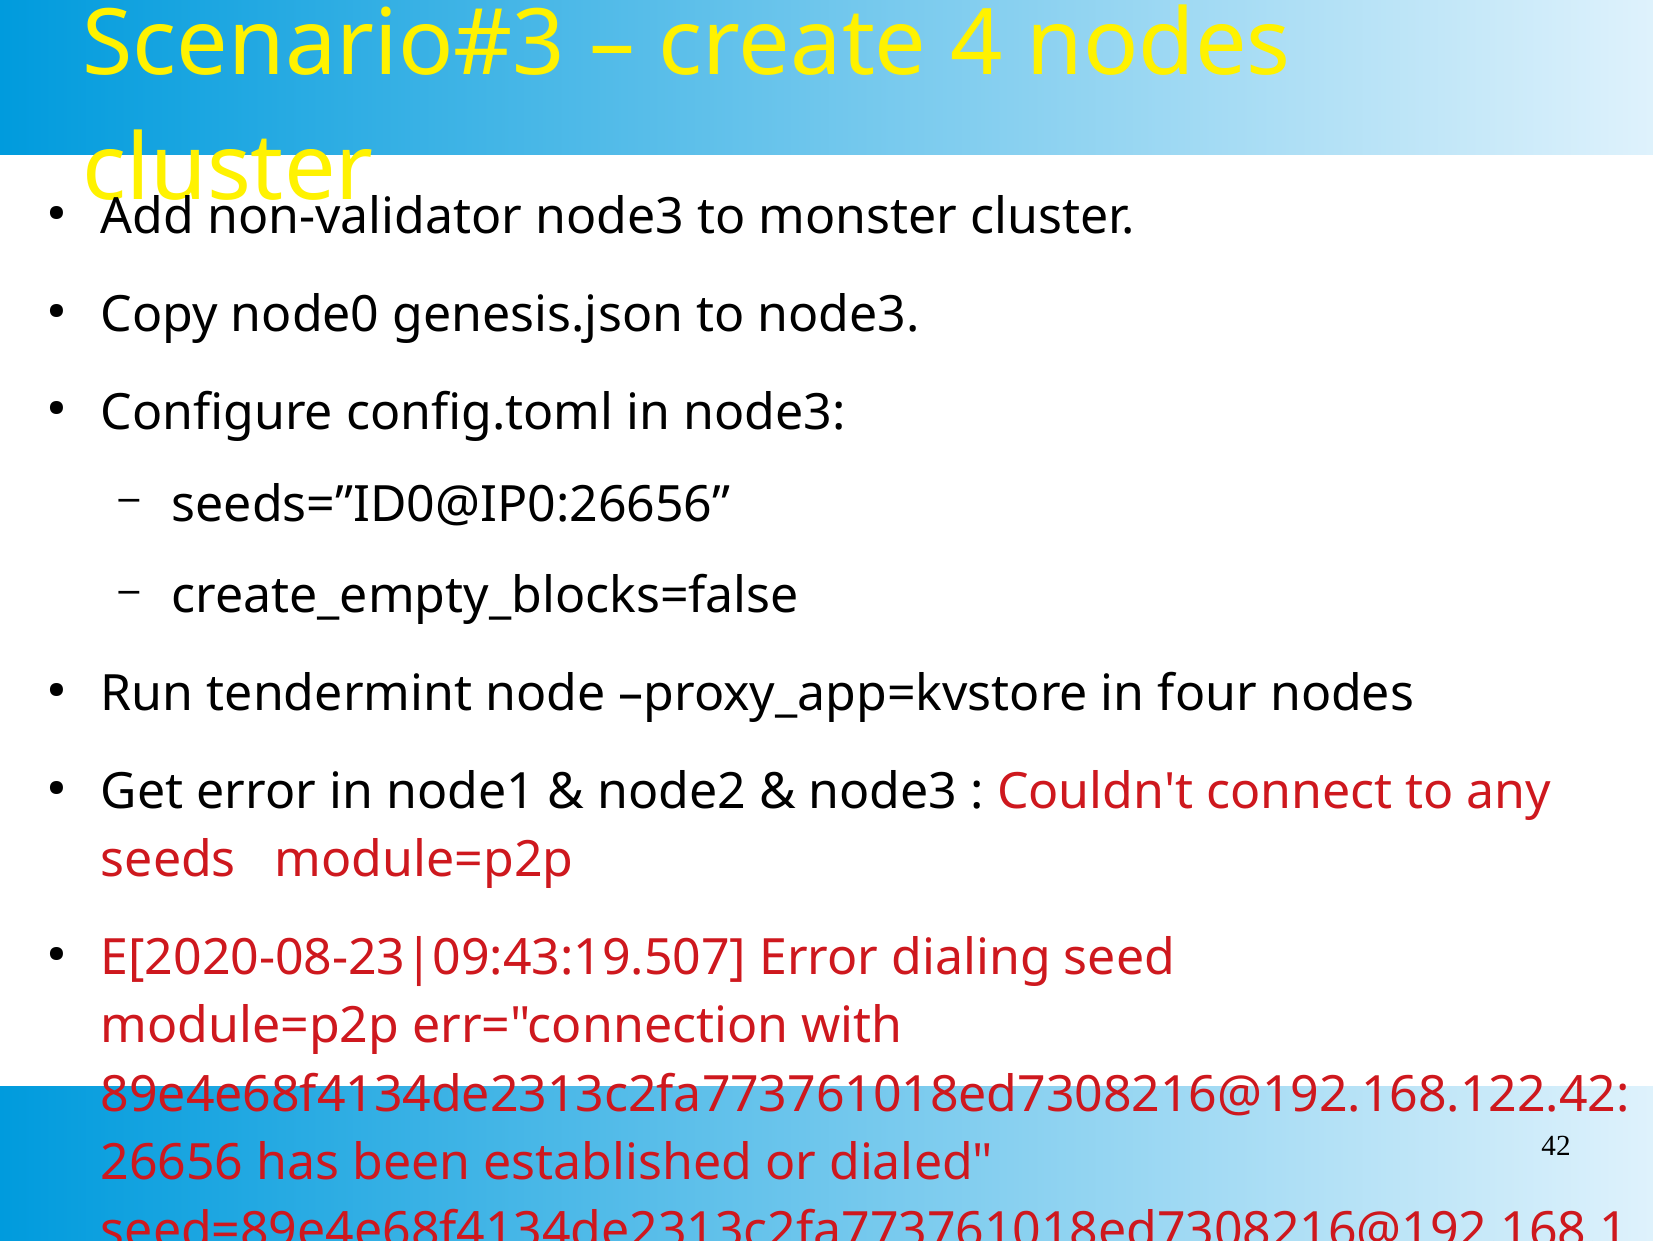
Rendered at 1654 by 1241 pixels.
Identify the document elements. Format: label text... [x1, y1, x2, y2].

title Scenario#3 – create 4 nodes cluster [82, 49, 1571, 155]
picture [137, 1160, 142, 1175]
picture [137, 1148, 142, 1158]
list Add non-validator node3 to monster cluster. Copy node0 genesis.json to node3. Configure config.toml in node3: seeds=”ID0@IP0:26656” create_empty_blocks=false Run tendermint node –proxy_app=kvstore in four nodes Get error in node1 & node2 & node3 : Couldn't connect to any seeds module=p2p E[2020-08-23|09:43:19.507] Error dialing seed module=p2p err="connection with 89e4e68f4134de2313c2fa773761018ed7308216@192.168.122.42:26656 has been established or dialed" seed=89e4e68f4134de2313c2fa773761018ed7308216@192.168.122.42:26656 [30, 180, 1636, 1081]
